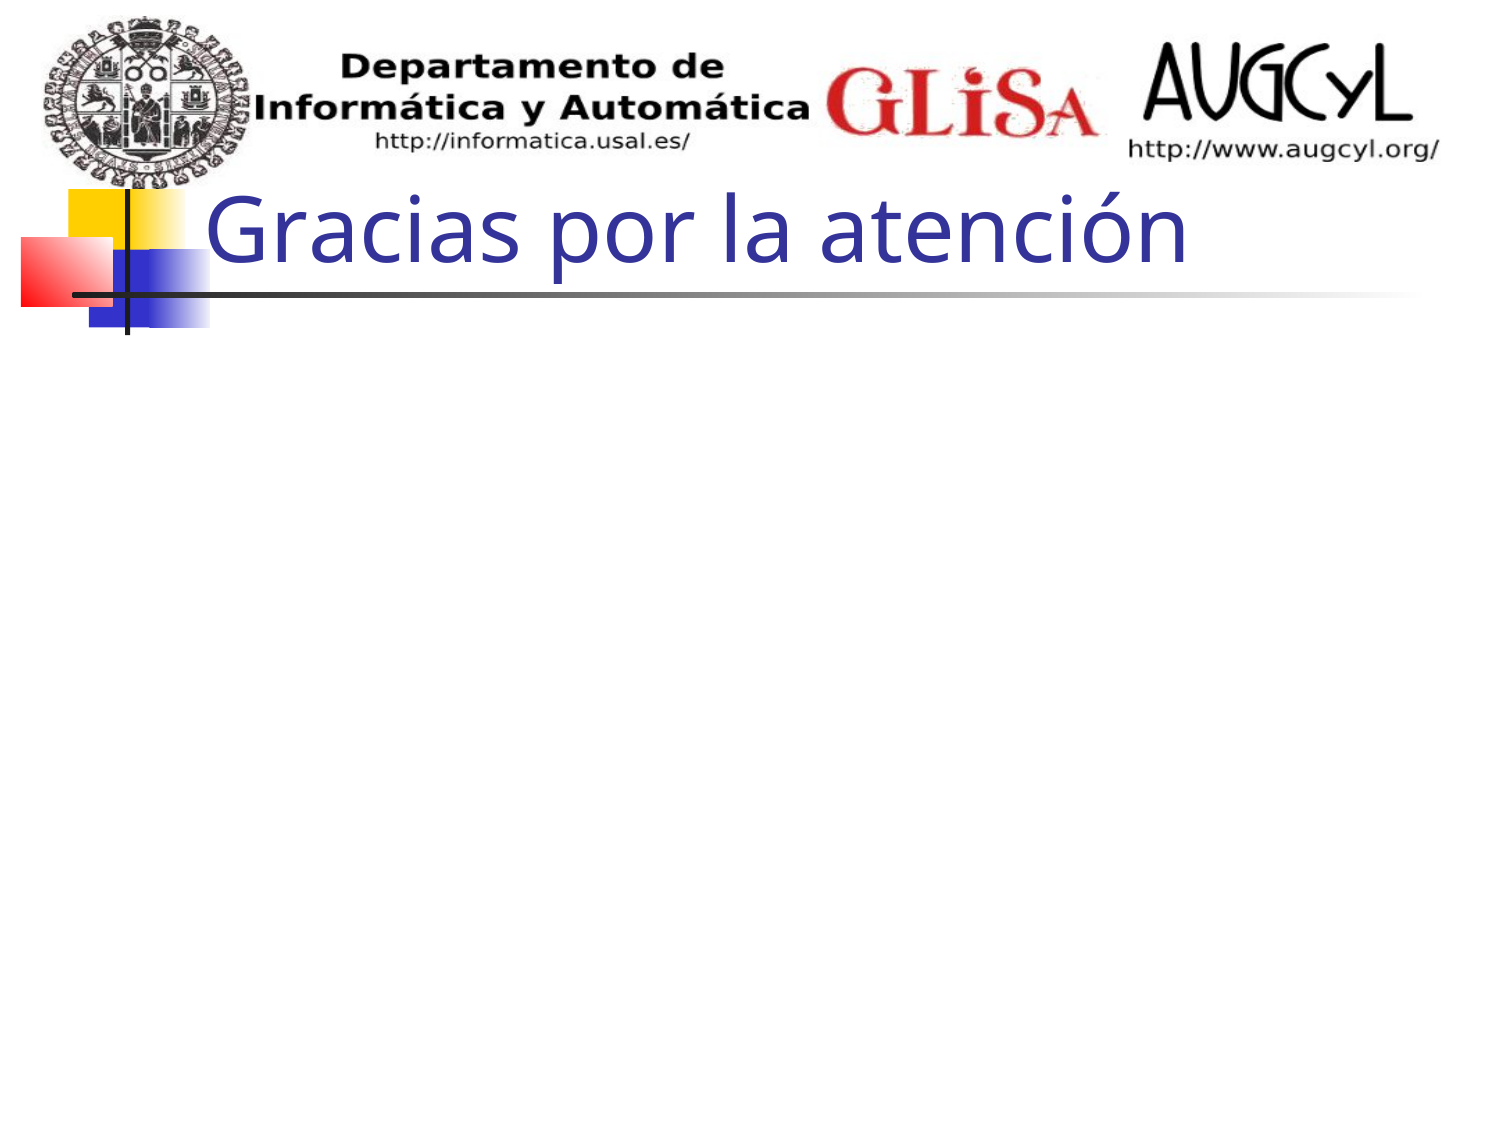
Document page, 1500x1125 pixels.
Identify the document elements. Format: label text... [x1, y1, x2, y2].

title Gracias por la atención [188, 52, 1468, 289]
picture [41, 15, 1463, 189]
